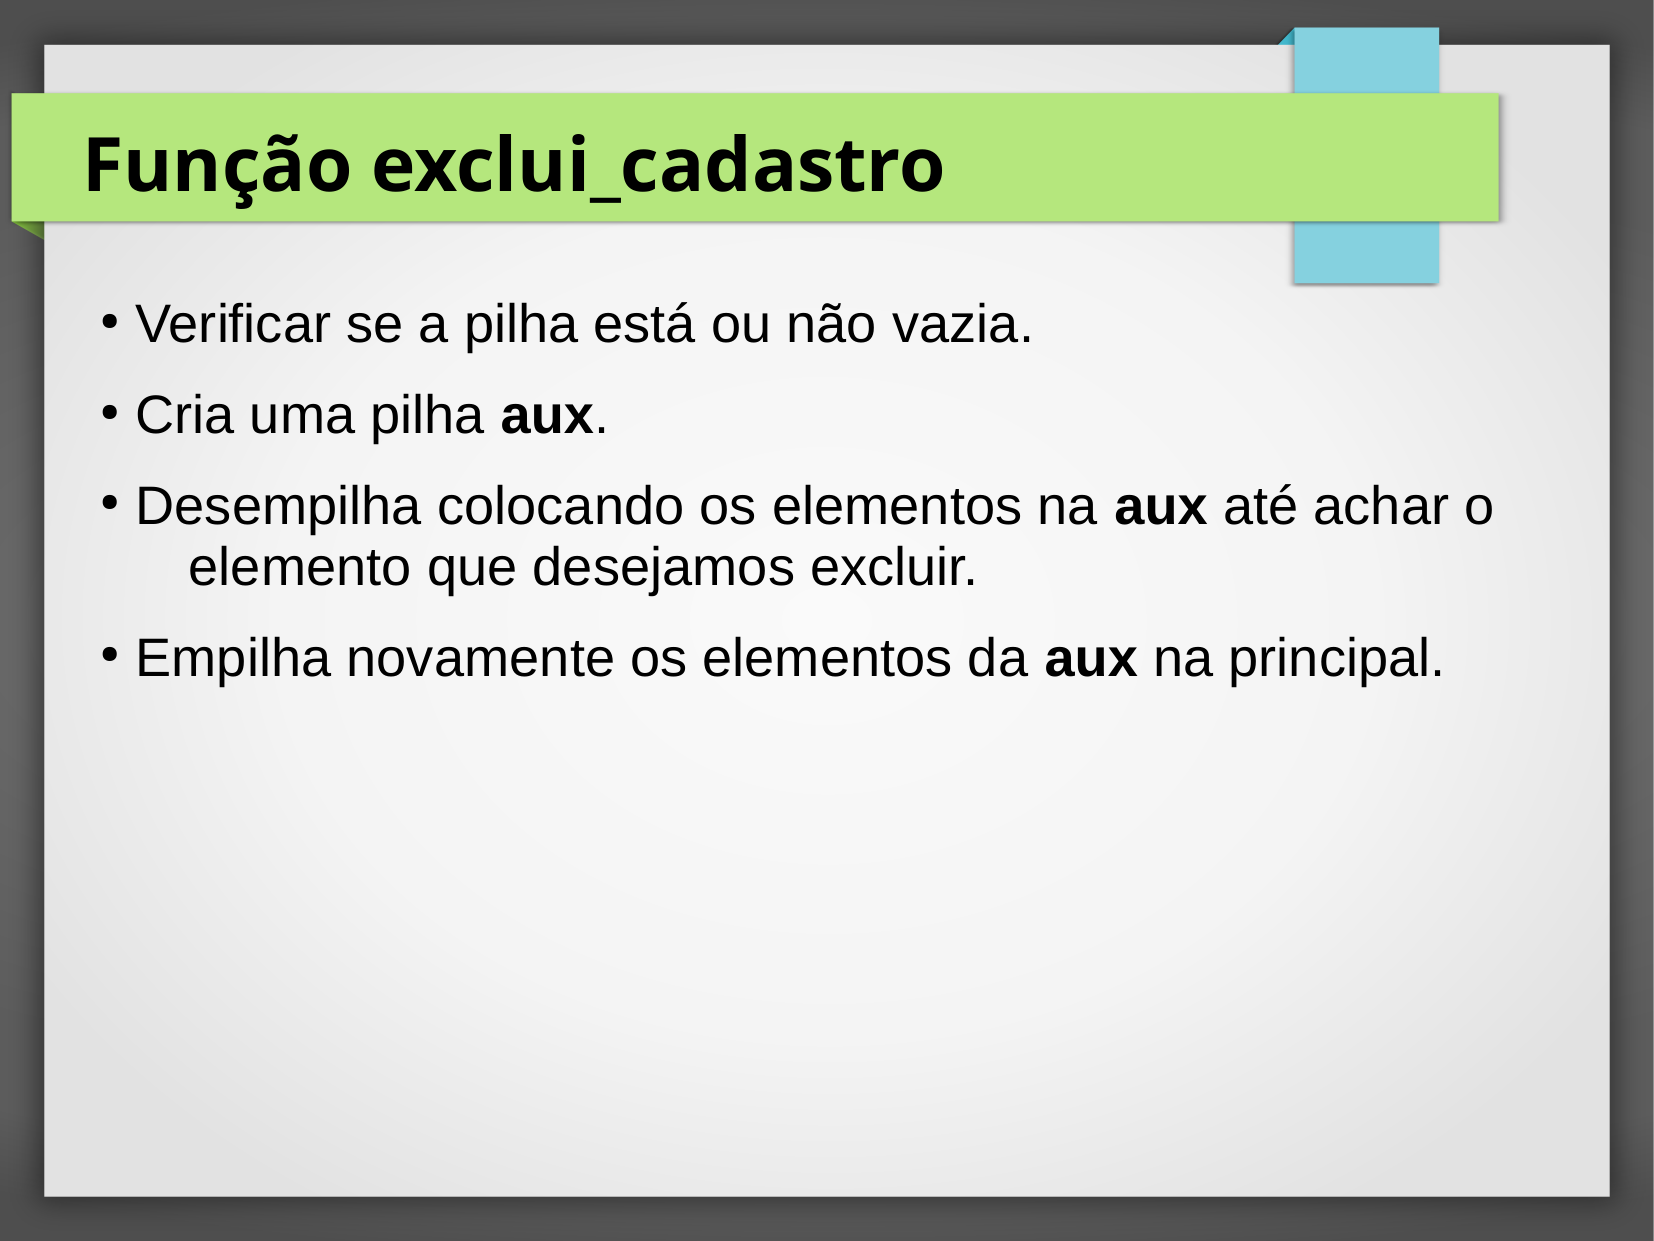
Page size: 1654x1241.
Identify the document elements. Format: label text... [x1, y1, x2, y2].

picture [0, 0, 1654, 1241]
title Função exclui_cadastro [82, 49, 1571, 257]
list Verificar se a pilha está ou não vazia. Cria uma pilha aux. Desempilha colocando os elementos na aux até achar o elemento que desejamos excluir. Empilha novamente os elementos da aux na principal. [82, 290, 1571, 1010]
